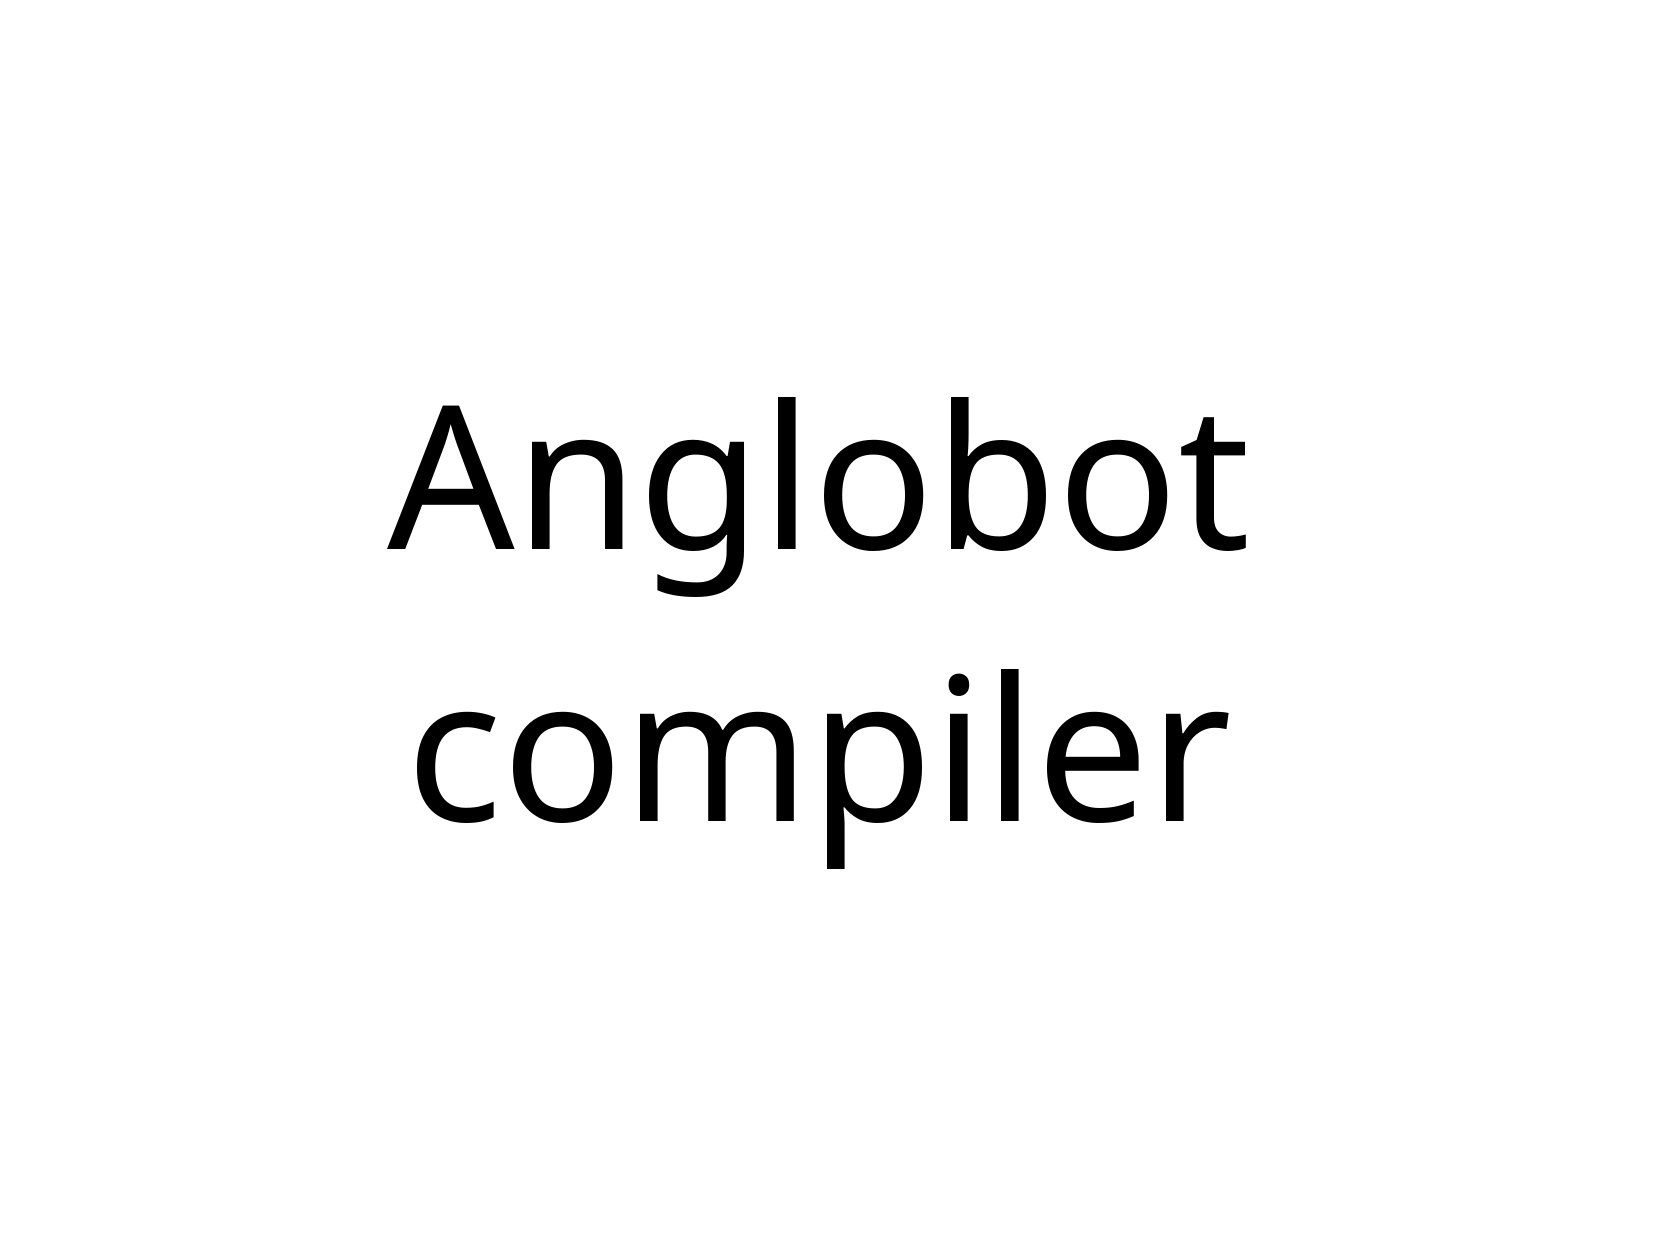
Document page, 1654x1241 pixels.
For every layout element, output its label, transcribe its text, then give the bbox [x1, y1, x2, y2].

title Anglobot compiler [75, 329, 1564, 887]
